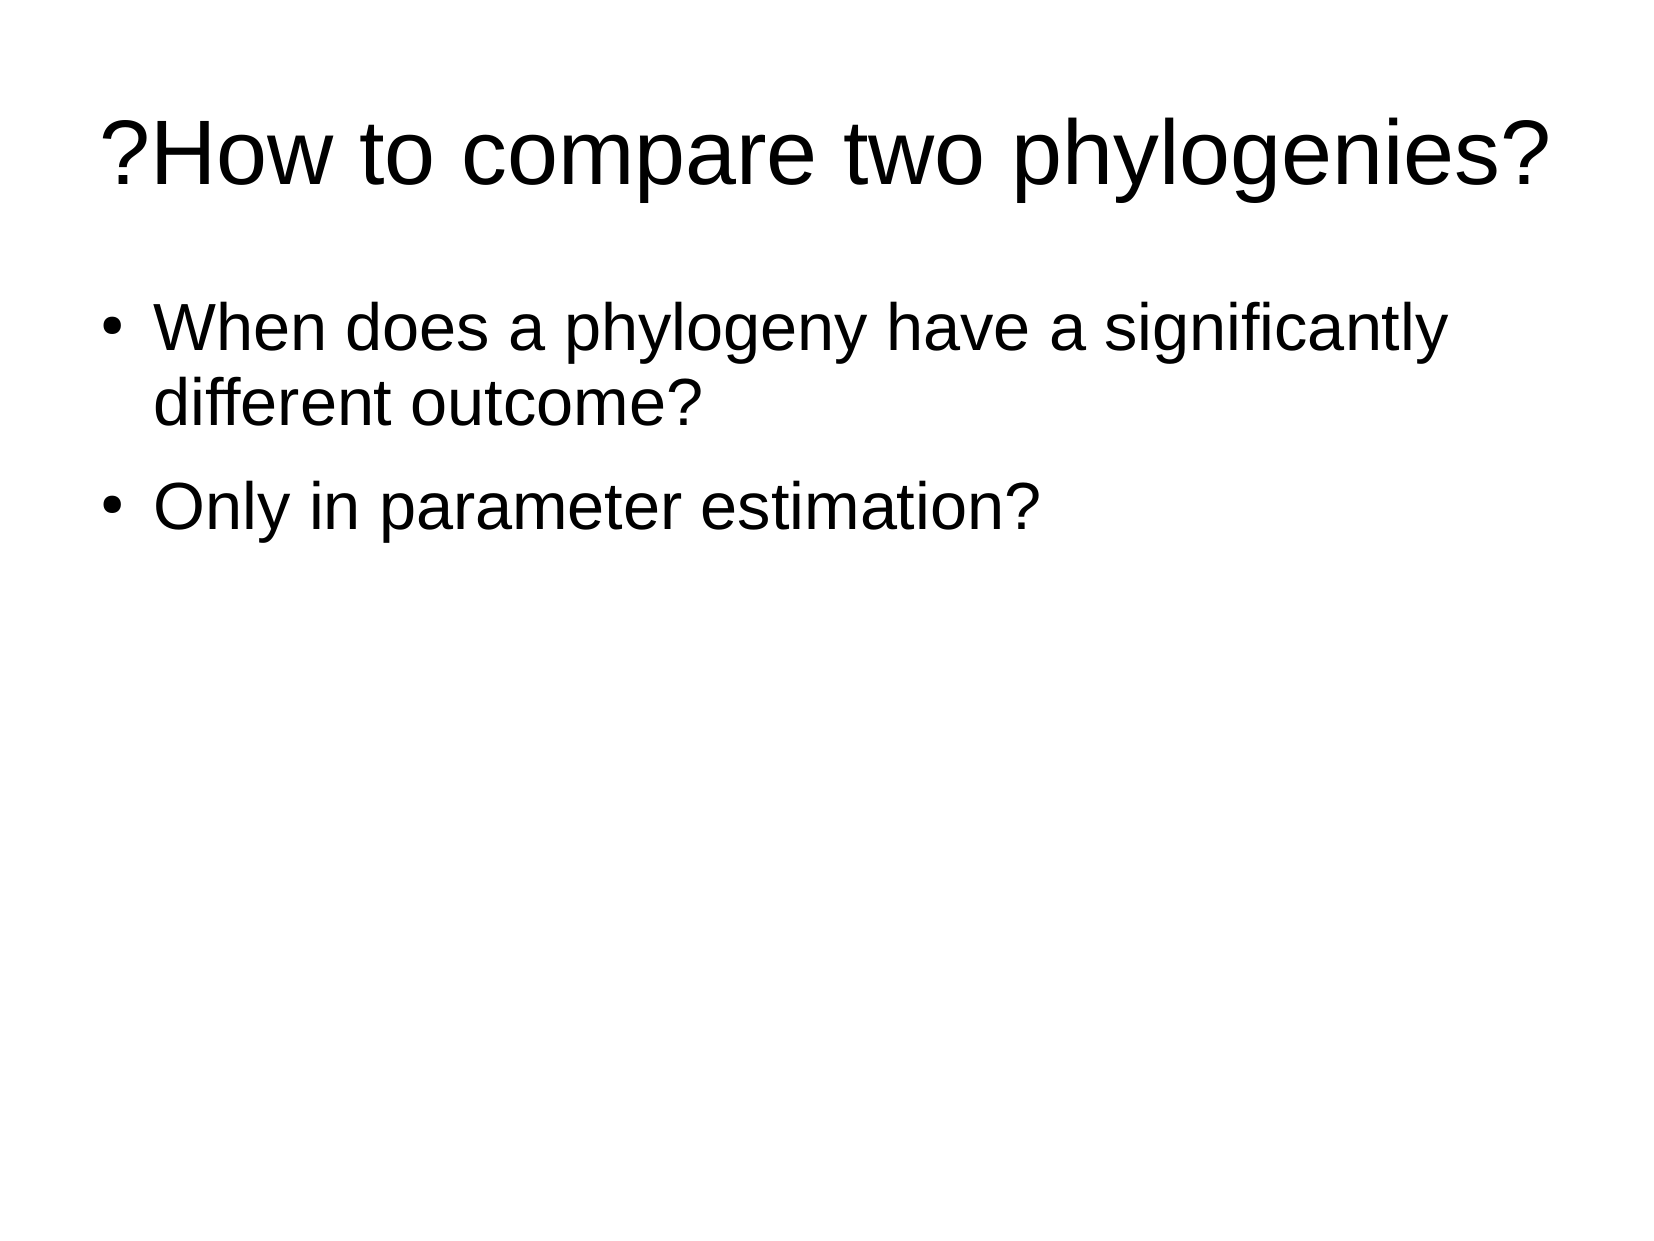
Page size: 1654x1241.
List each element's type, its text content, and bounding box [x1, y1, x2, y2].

title ?How to compare two phylogenies? [82, 49, 1571, 257]
list When does a phylogeny have a significantly different outcome? Only in parameter estimation? [82, 290, 1571, 1010]
